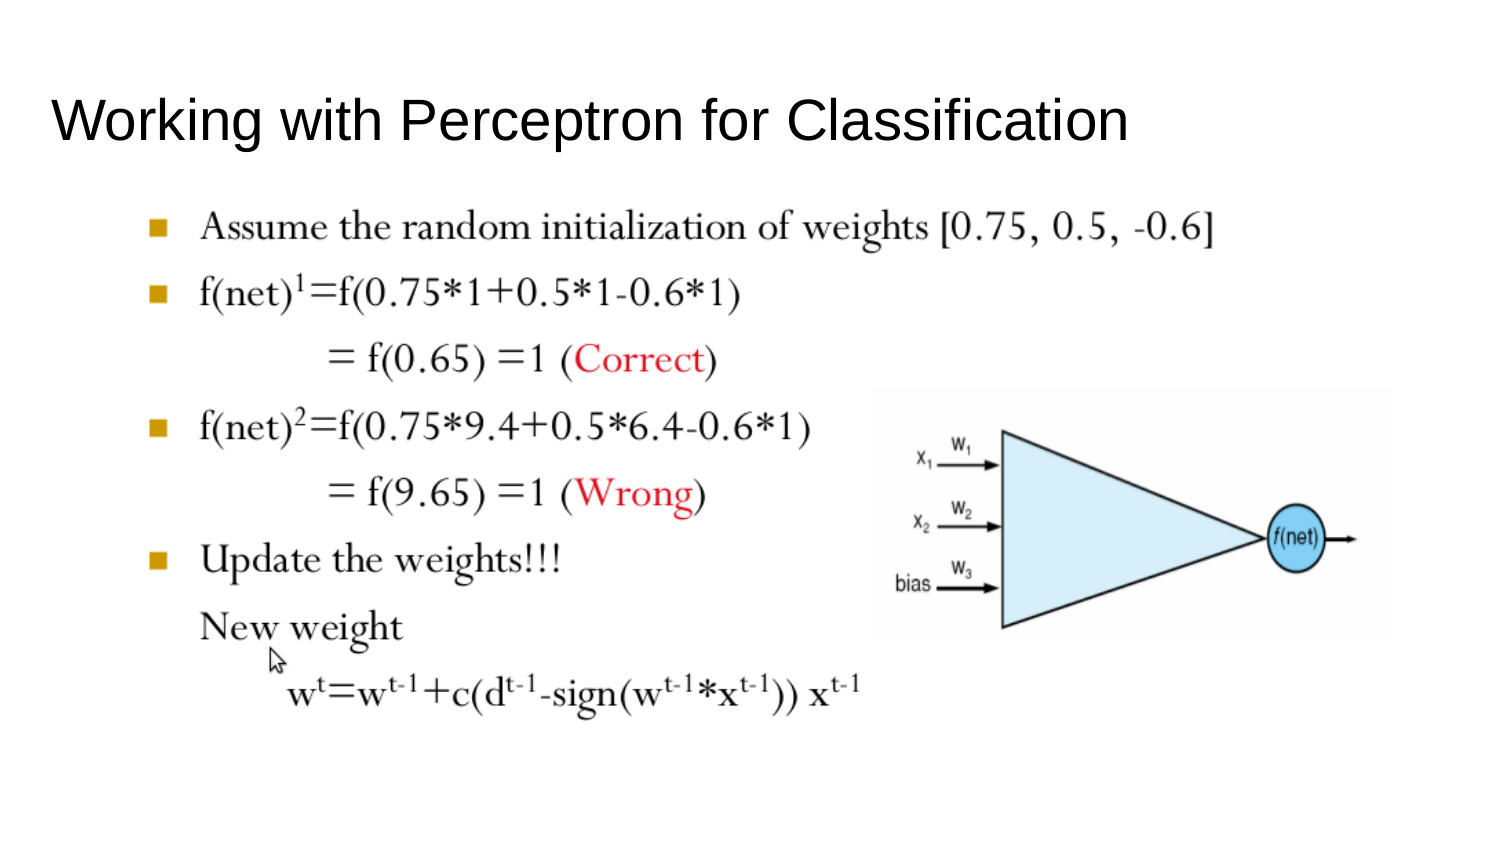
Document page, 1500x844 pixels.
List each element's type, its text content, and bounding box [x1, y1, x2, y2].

title Working with Perceptron for Classification [51, 72, 1449, 167]
picture [92, 188, 1408, 750]
